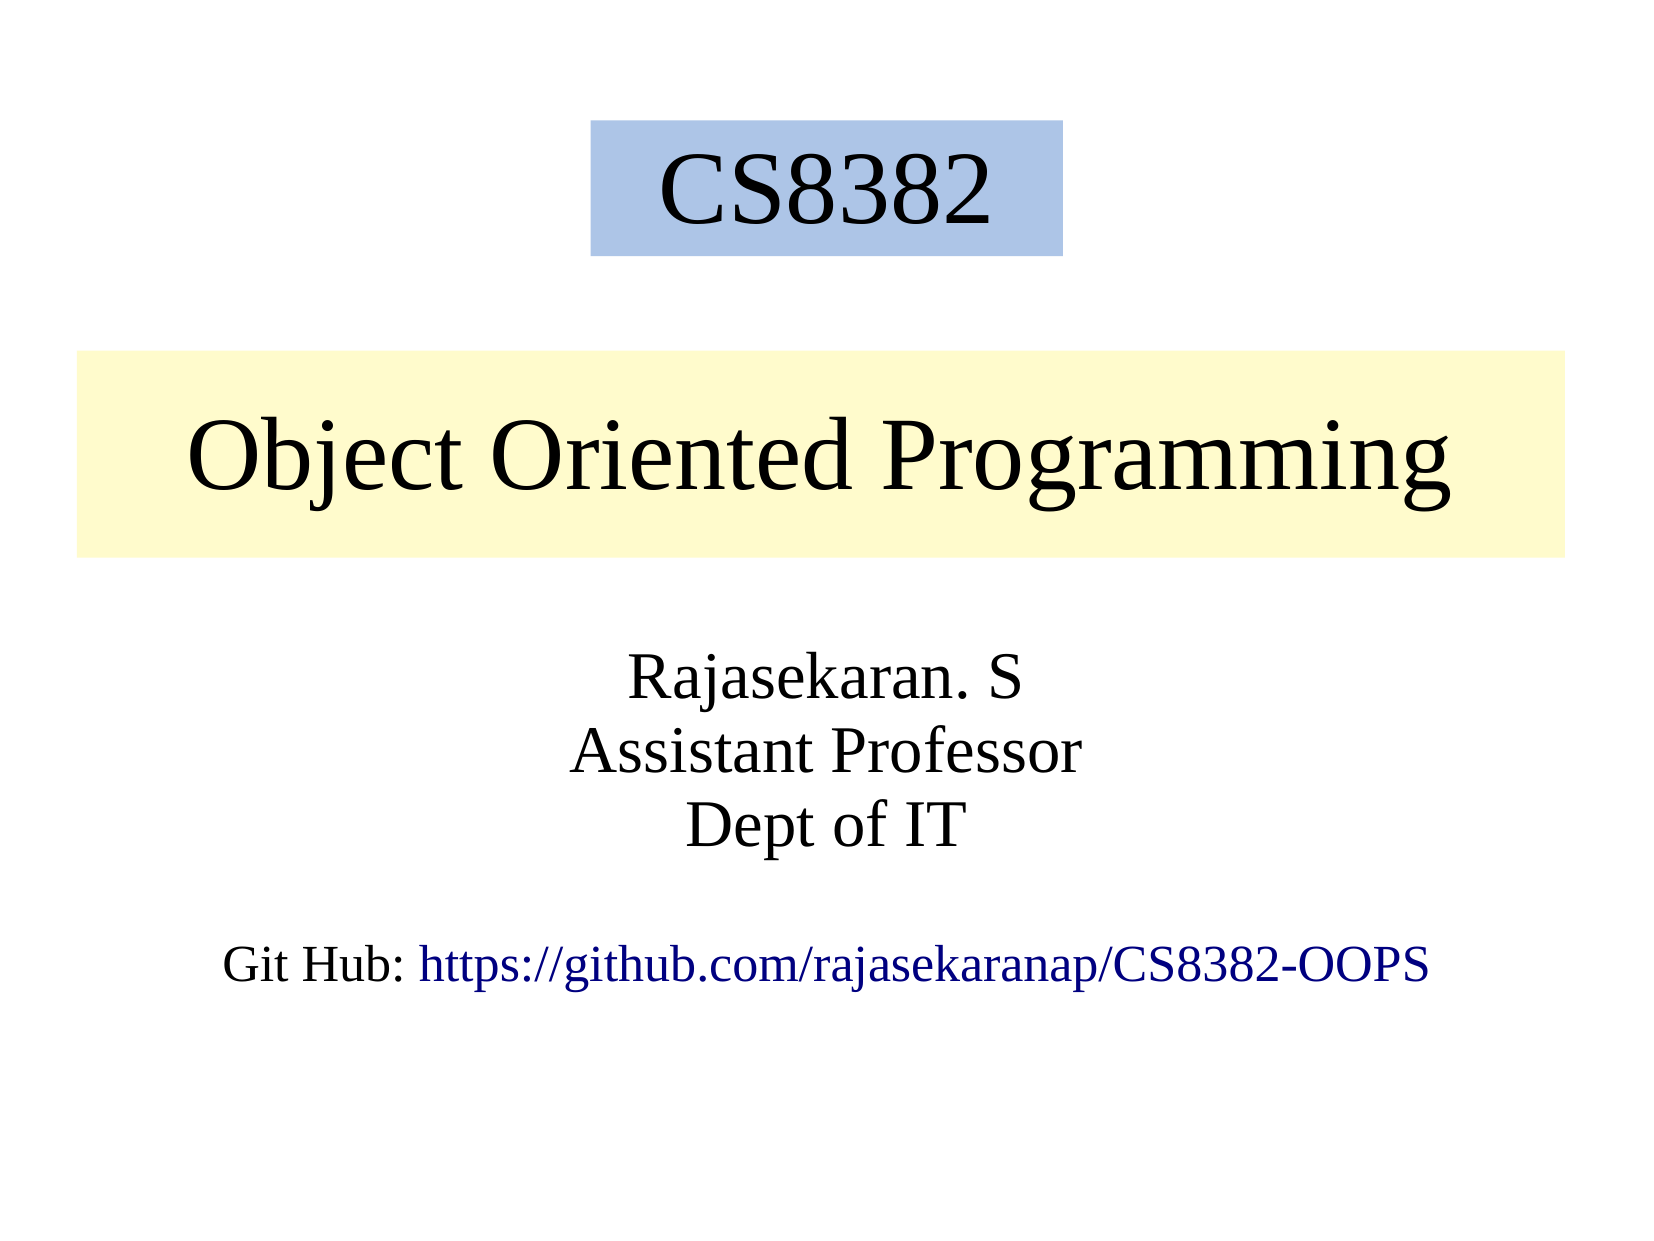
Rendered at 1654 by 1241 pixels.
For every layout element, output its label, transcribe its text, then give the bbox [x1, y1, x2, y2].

title CS8382 [590, 120, 1063, 257]
subtitle Rajasekaran. S Assistant Professor Dept of IT Git Hub: https://github.com/rajasekaranap/CS8382-OOPS [82, 677, 1571, 1029]
title Object Oriented Programming [76, 350, 1565, 558]
